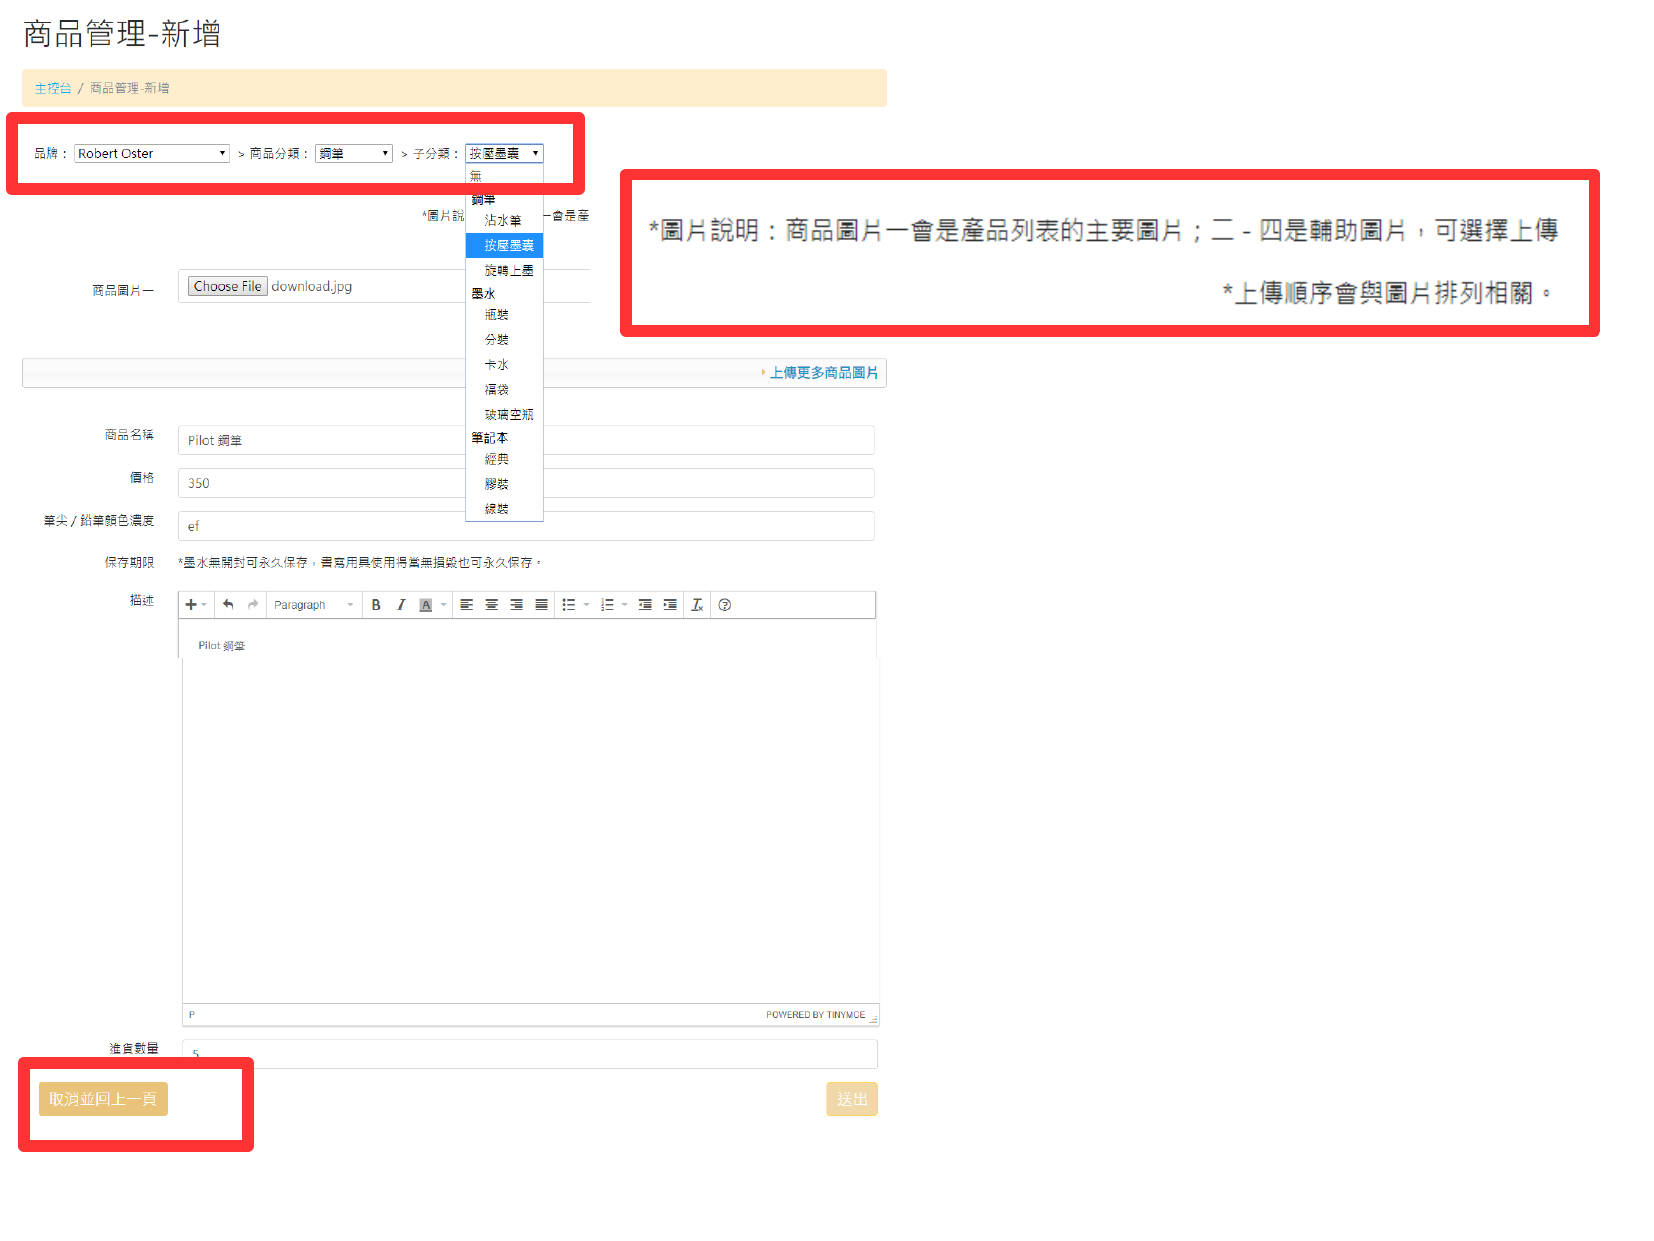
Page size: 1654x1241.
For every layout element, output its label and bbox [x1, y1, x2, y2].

picture [632, 180, 1589, 325]
picture [18, 124, 573, 183]
picture [36, 1069, 242, 1140]
picture [7, 12, 910, 1156]
